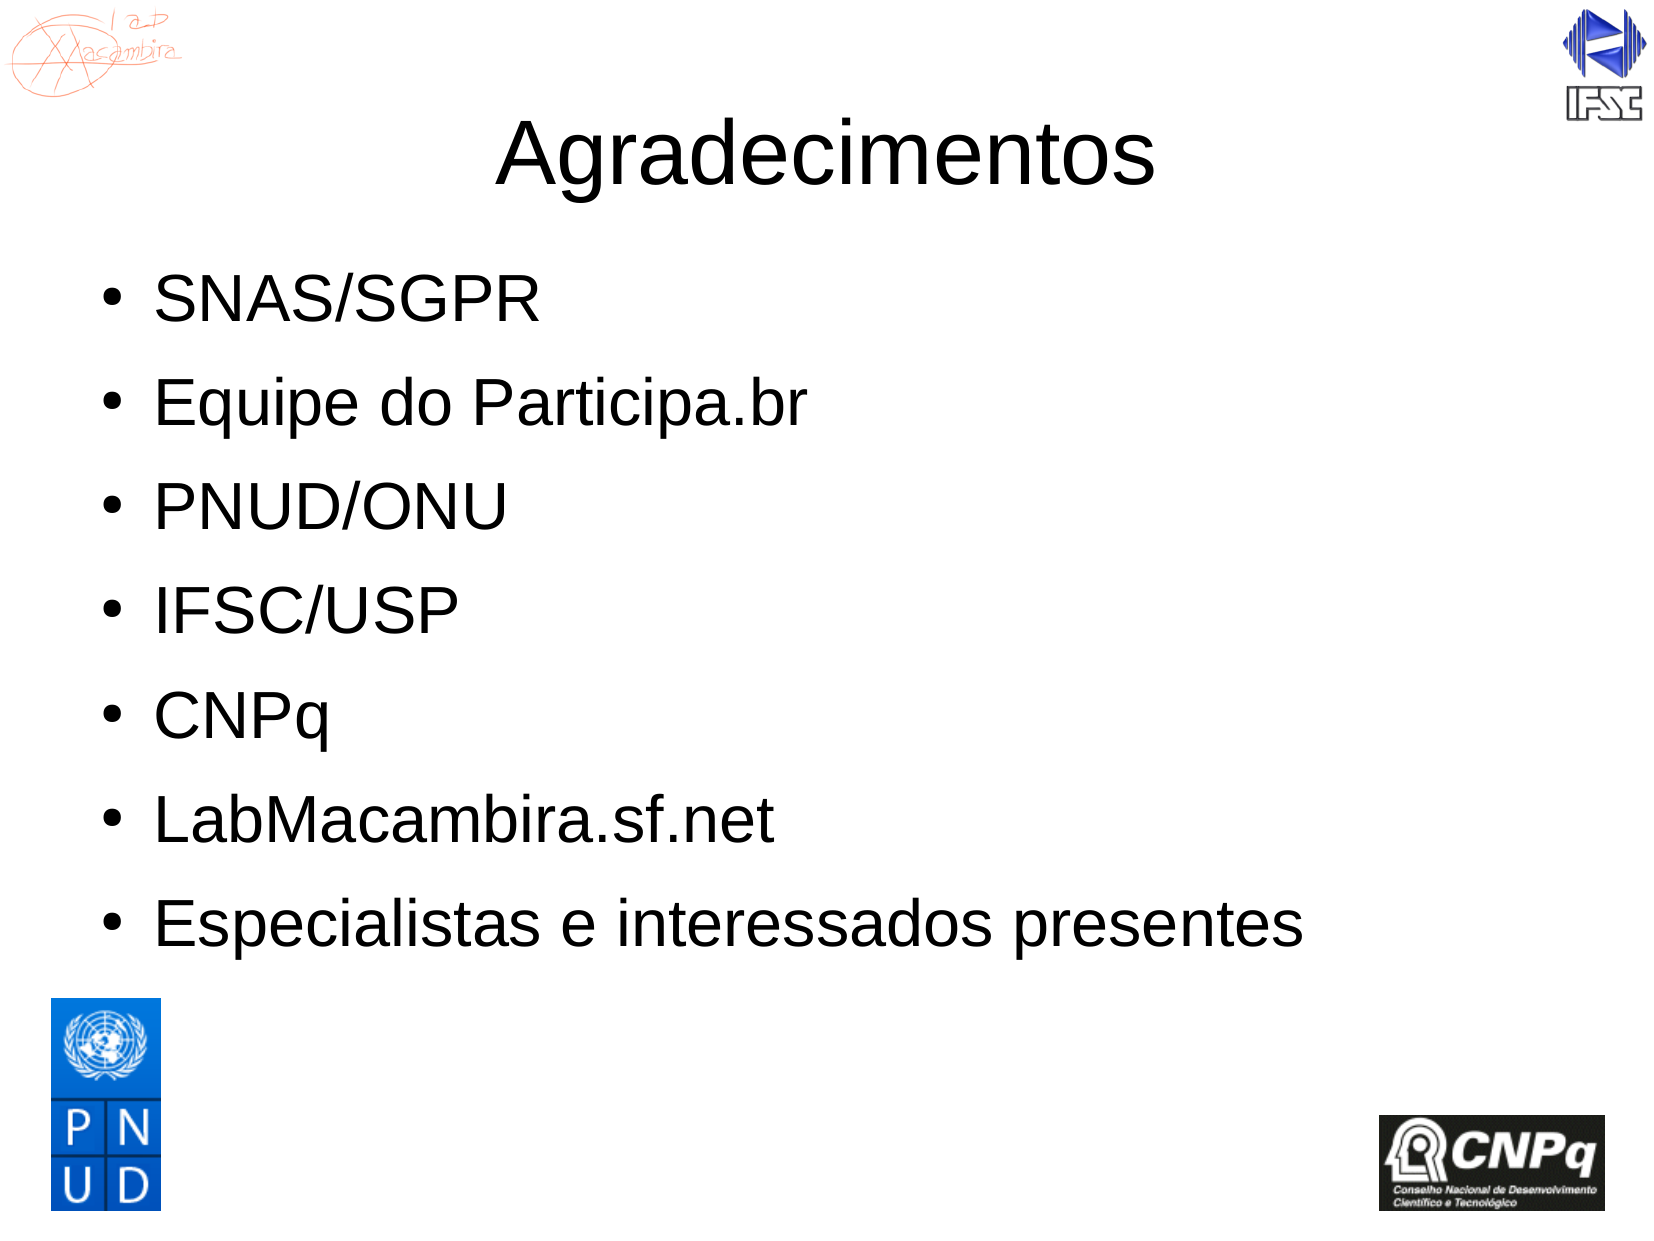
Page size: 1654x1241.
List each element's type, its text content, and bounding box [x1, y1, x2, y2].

list SNAS/SGPR Equipe do Participa.br PNUD/ONU IFSC/USP CNPq LabMacambira.sf.net Especialistas e interessados presentes [82, 260, 1538, 980]
picture [3, 3, 184, 100]
picture [51, 998, 161, 1211]
picture [1553, 3, 1654, 130]
title Agradecimentos [82, 49, 1571, 257]
picture [1379, 1115, 1605, 1211]
